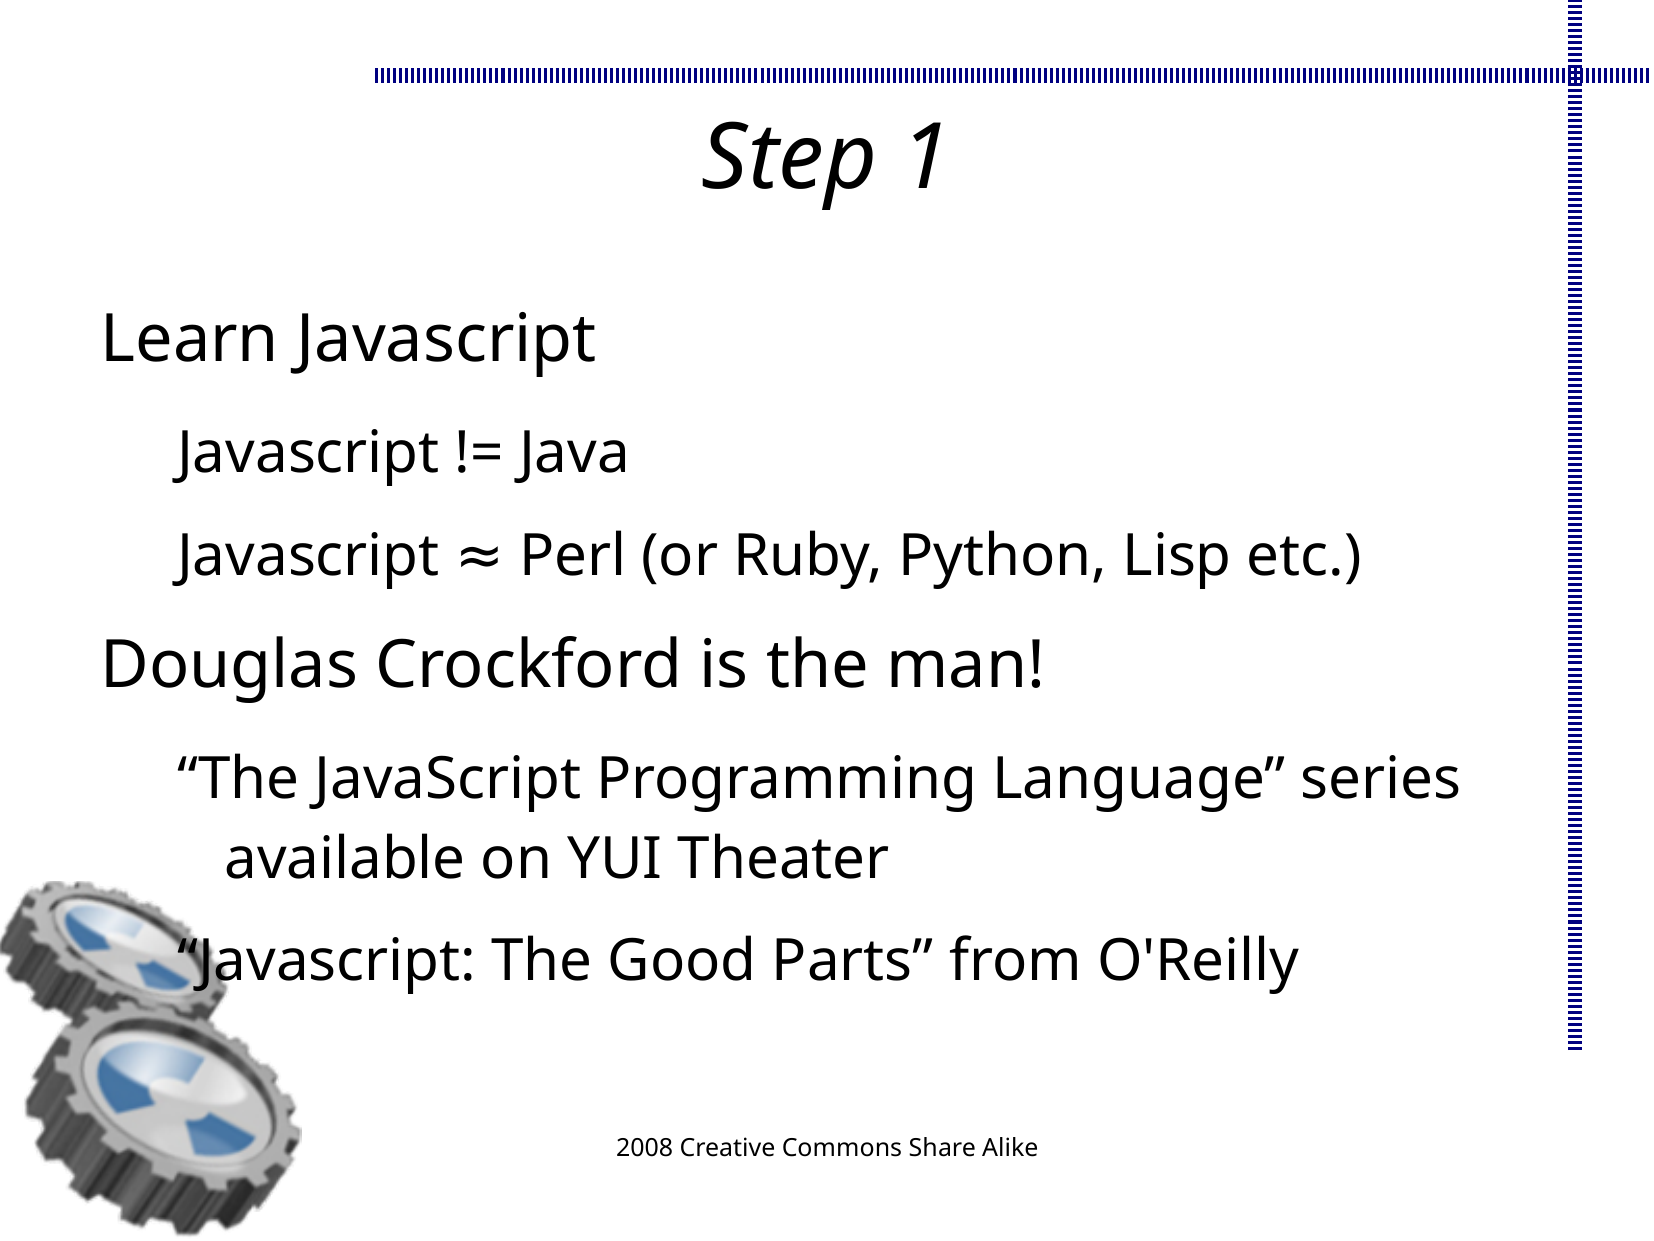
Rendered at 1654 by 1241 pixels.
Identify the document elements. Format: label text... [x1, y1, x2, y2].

list Learn Javascript Javascript != Java Javascript ≈ Perl (or Ruby, Python, Lisp etc.) Douglas Crockford is the man! “The JavaScript Programming Language” series available on YUI Theater “Javascript: The Good Parts” from O'Reilly [82, 290, 1571, 1094]
title Step 1 [82, 56, 1571, 250]
picture [0, 881, 302, 1241]
